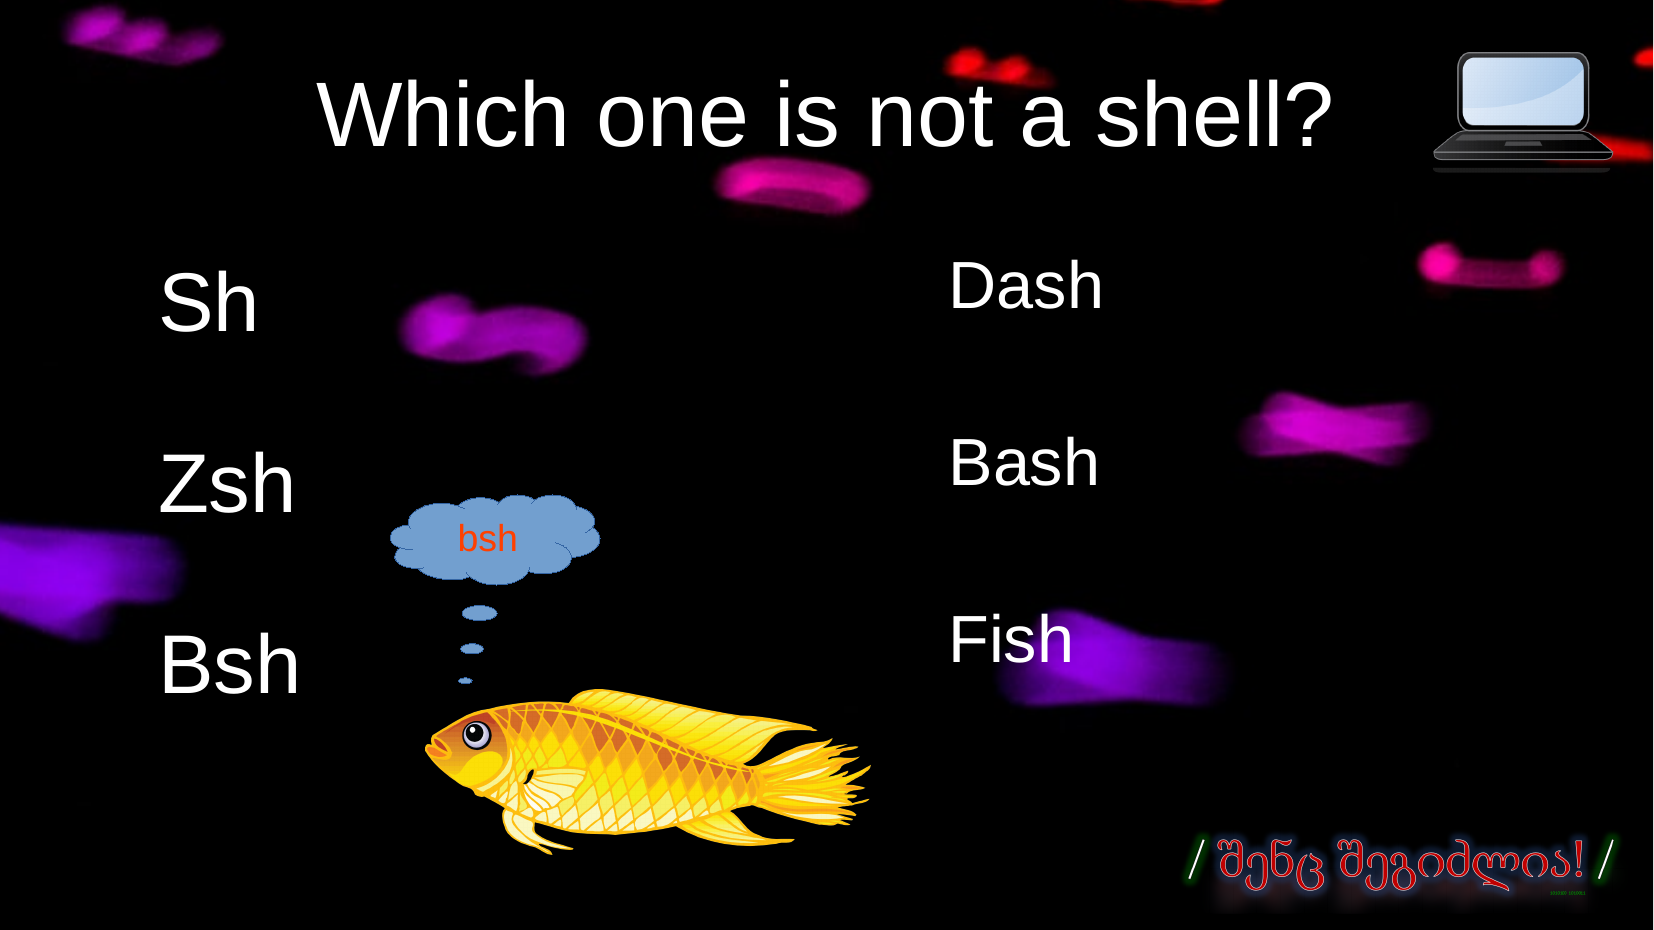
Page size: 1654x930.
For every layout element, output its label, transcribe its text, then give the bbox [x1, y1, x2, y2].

text_box bsh [458, 677, 473, 684]
title Which one is not a shell? [82, 37, 1571, 193]
picture [0, 0, 1654, 930]
text_box bsh [462, 605, 498, 621]
text_box bsh [390, 494, 601, 586]
list Dash Bash Fish [930, 210, 1291, 751]
list Sh Zsh Bsh [135, 209, 496, 750]
text_box bsh [460, 643, 484, 654]
